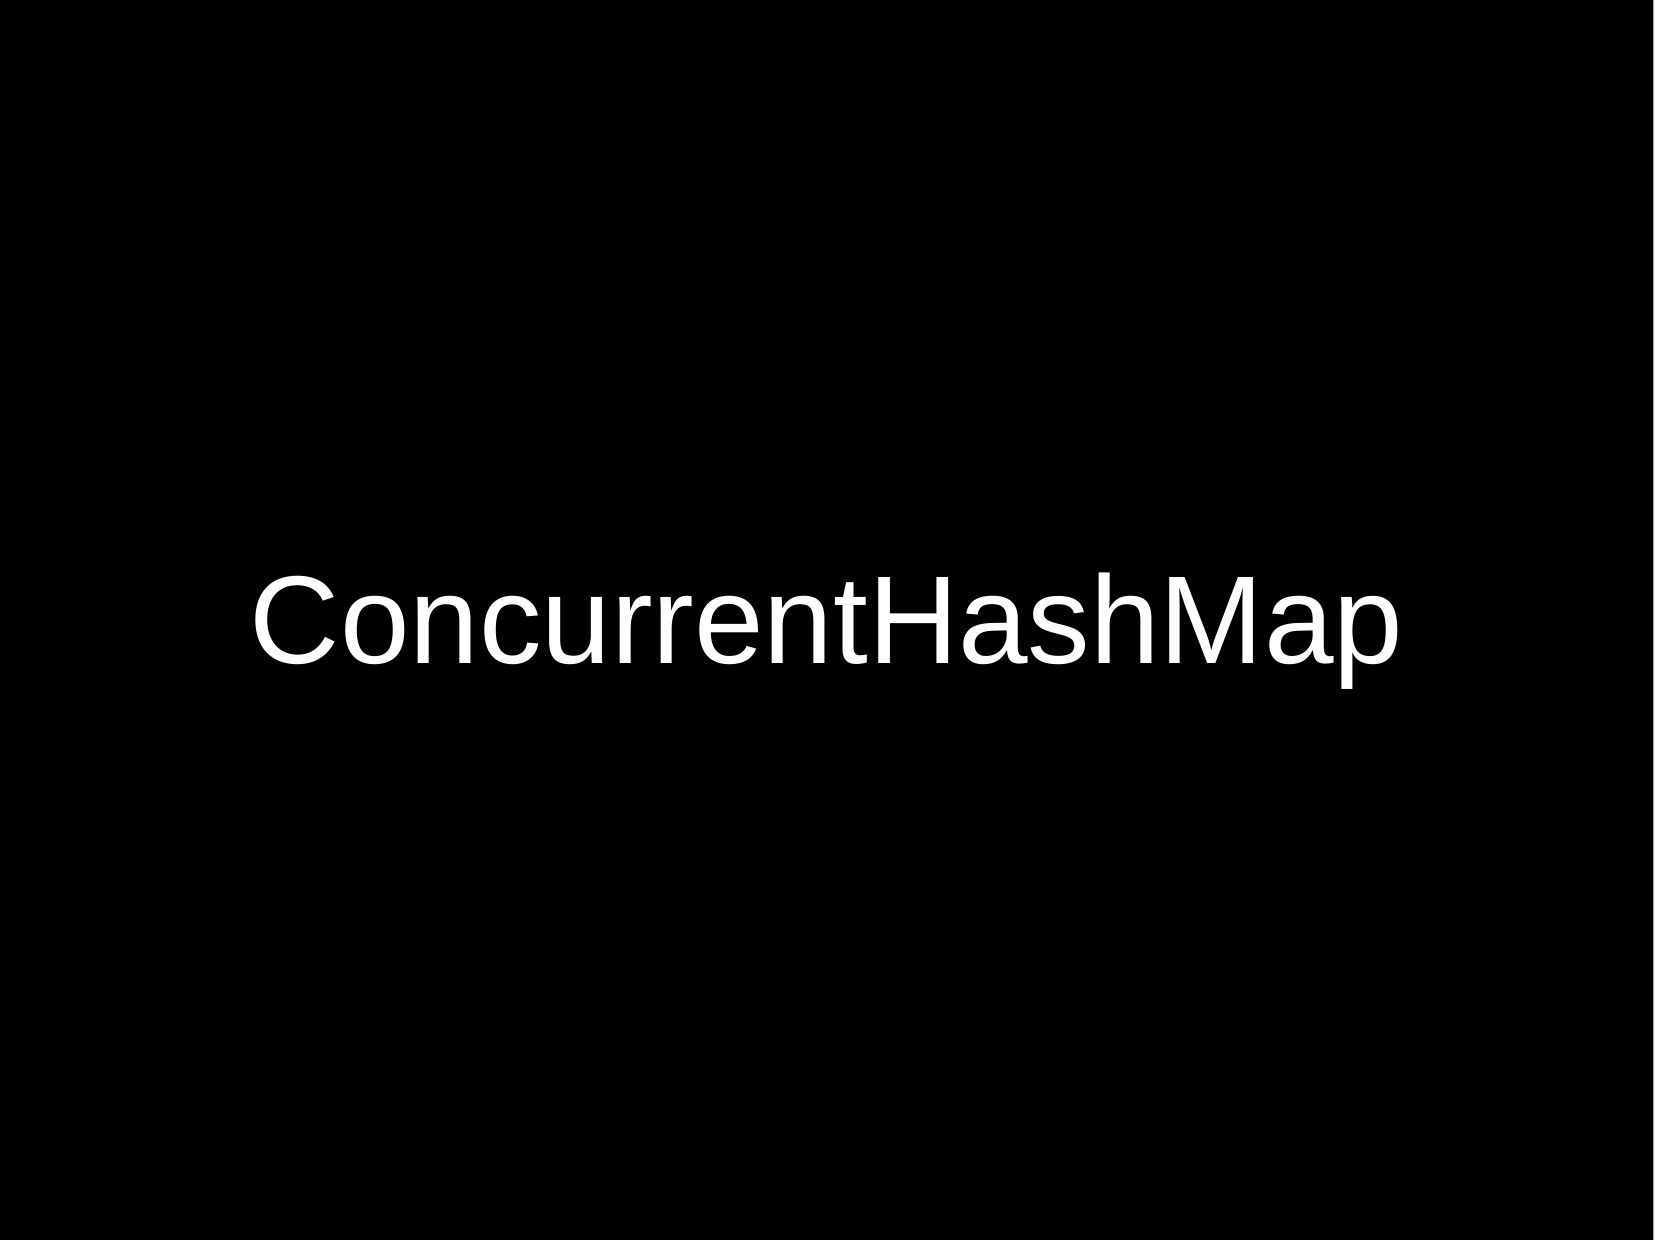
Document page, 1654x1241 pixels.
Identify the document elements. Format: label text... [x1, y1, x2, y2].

subtitle ConcurrentHashMap [0, 0, 1654, 1241]
